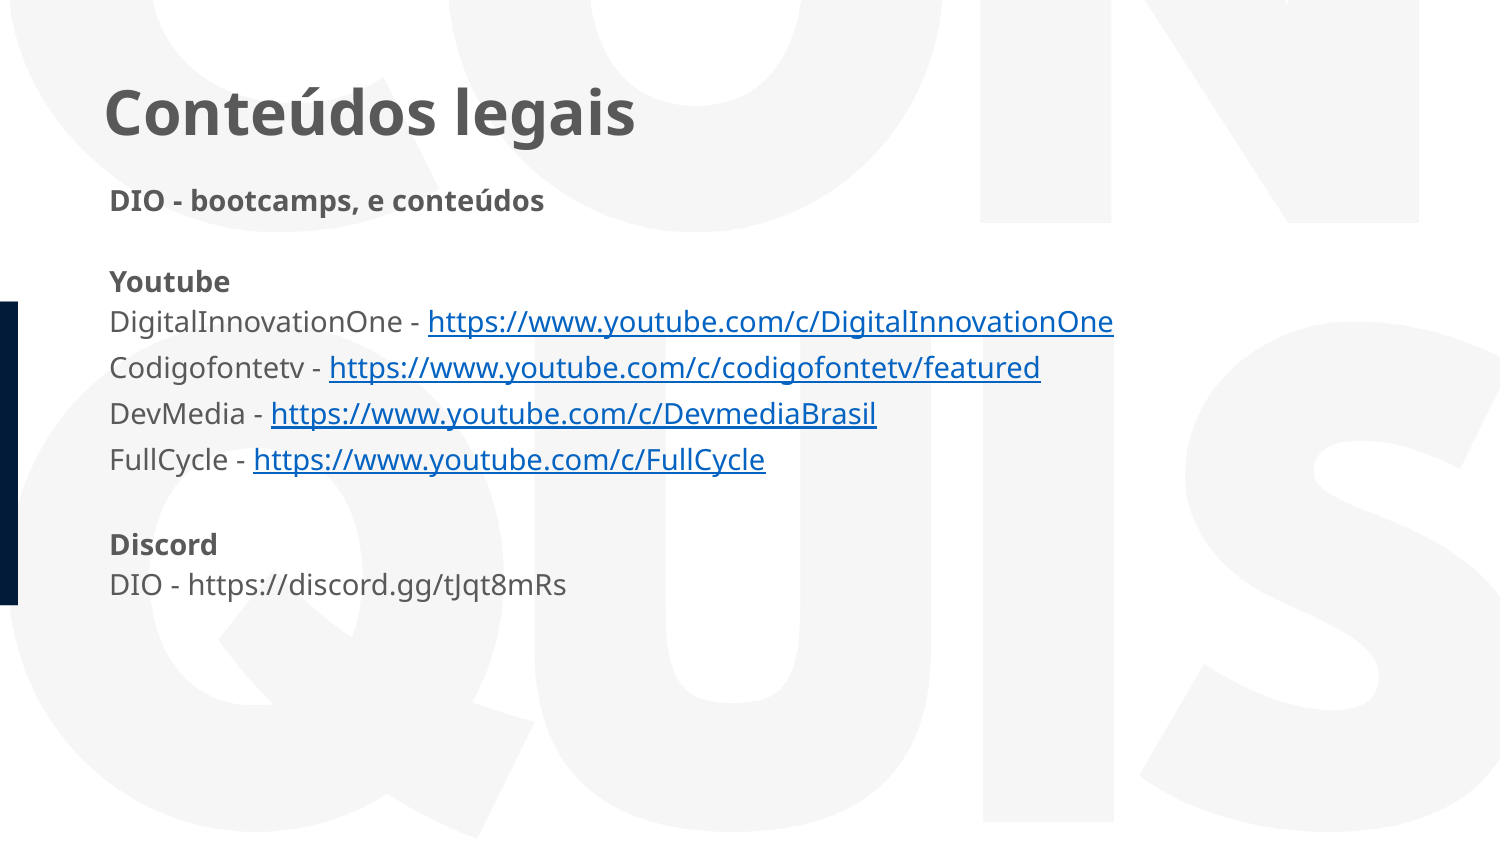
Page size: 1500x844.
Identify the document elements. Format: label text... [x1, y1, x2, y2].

list Conteúdos legais [92, 64, 765, 166]
picture [0, 0, 1500, 844]
list DIO - bootcamps, e conteúdos Youtube DigitalInnovationOne - https://www.youtube.com/c/DigitalInnovationOne Codigofontetv - https://www.youtube.com/c/codigofontetv/featured DevMedia - https://www.youtube.com/c/DevmediaBrasil FullCycle - https://www.youtube.com/c/FullCycle Discord DIO - https://discord.gg/tJqt8mRs [97, 171, 1440, 737]
